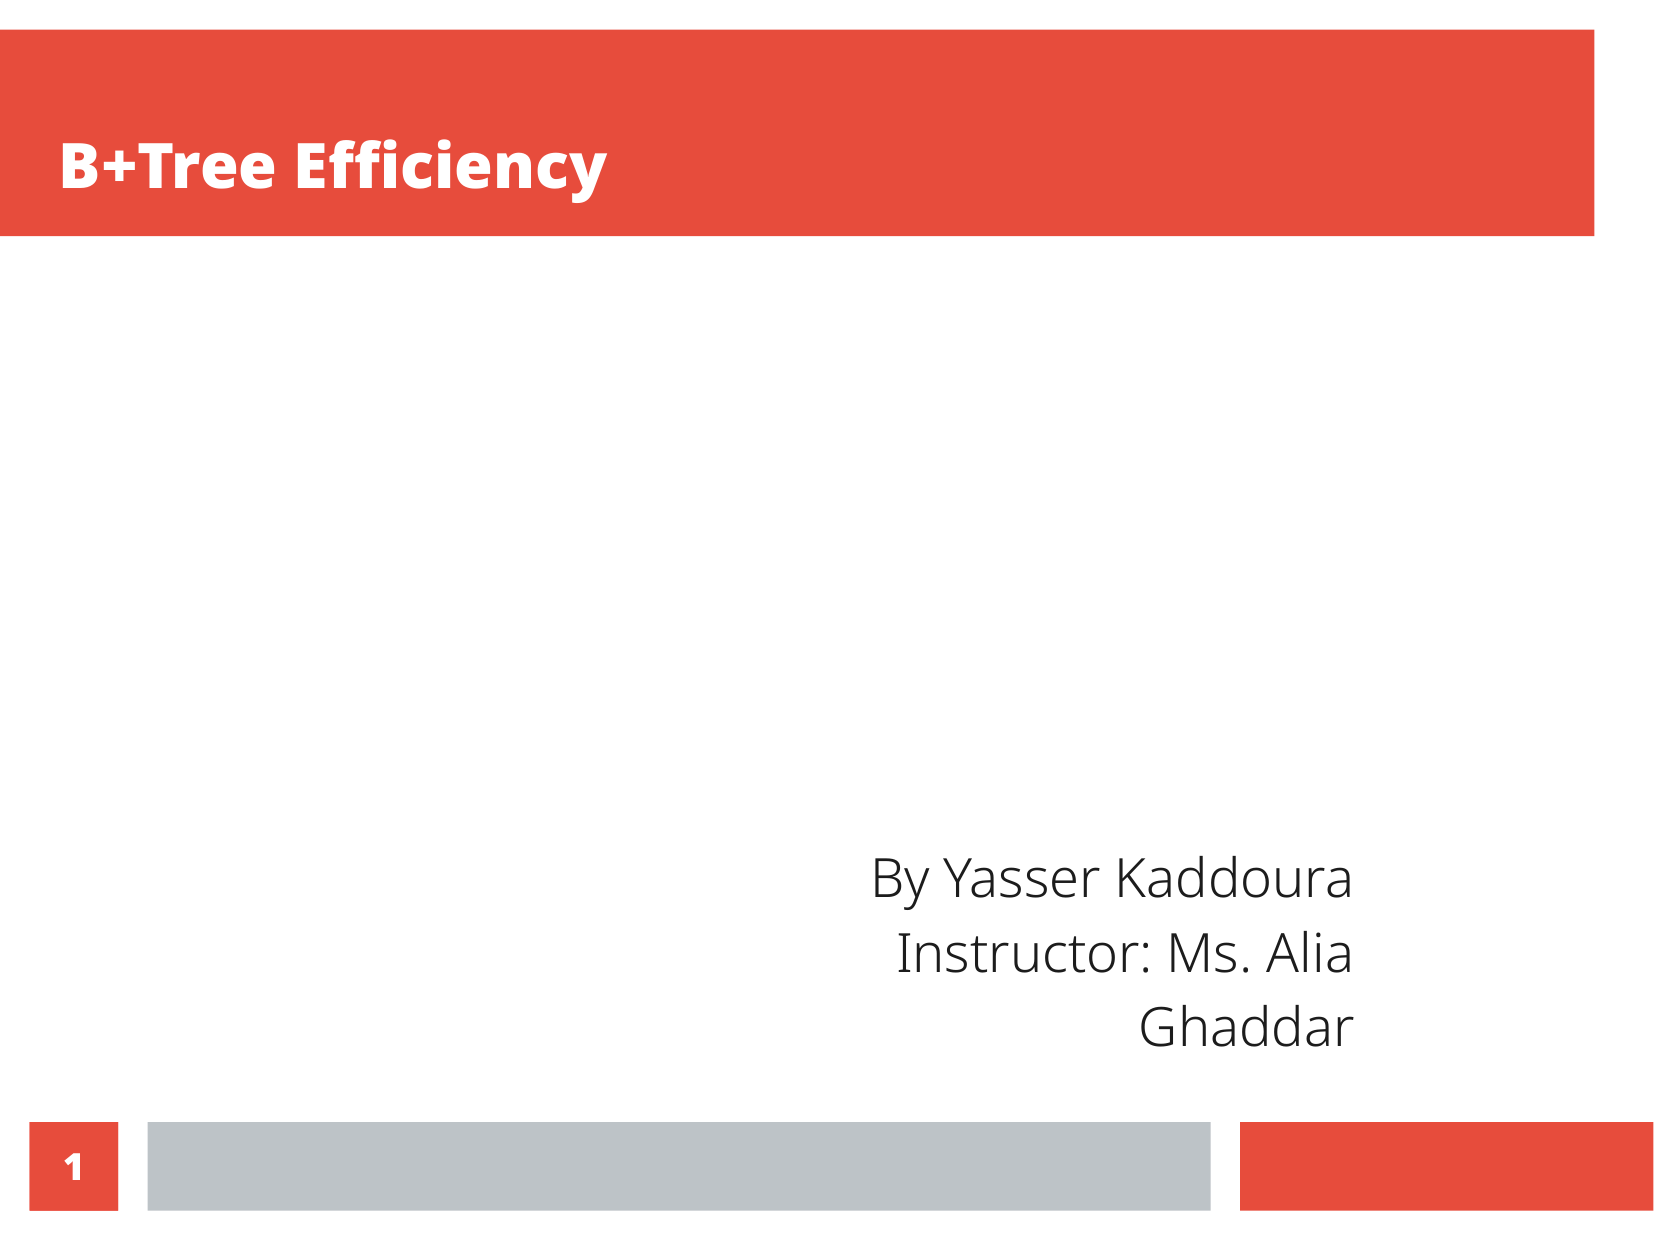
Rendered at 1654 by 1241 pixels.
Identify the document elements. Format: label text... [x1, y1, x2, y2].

subtitle By Yasser Kaddoura Instructor: Ms. Alia Ghaddar [870, 840, 1538, 1045]
title B+Tree Efficiency [59, 59, 1595, 207]
